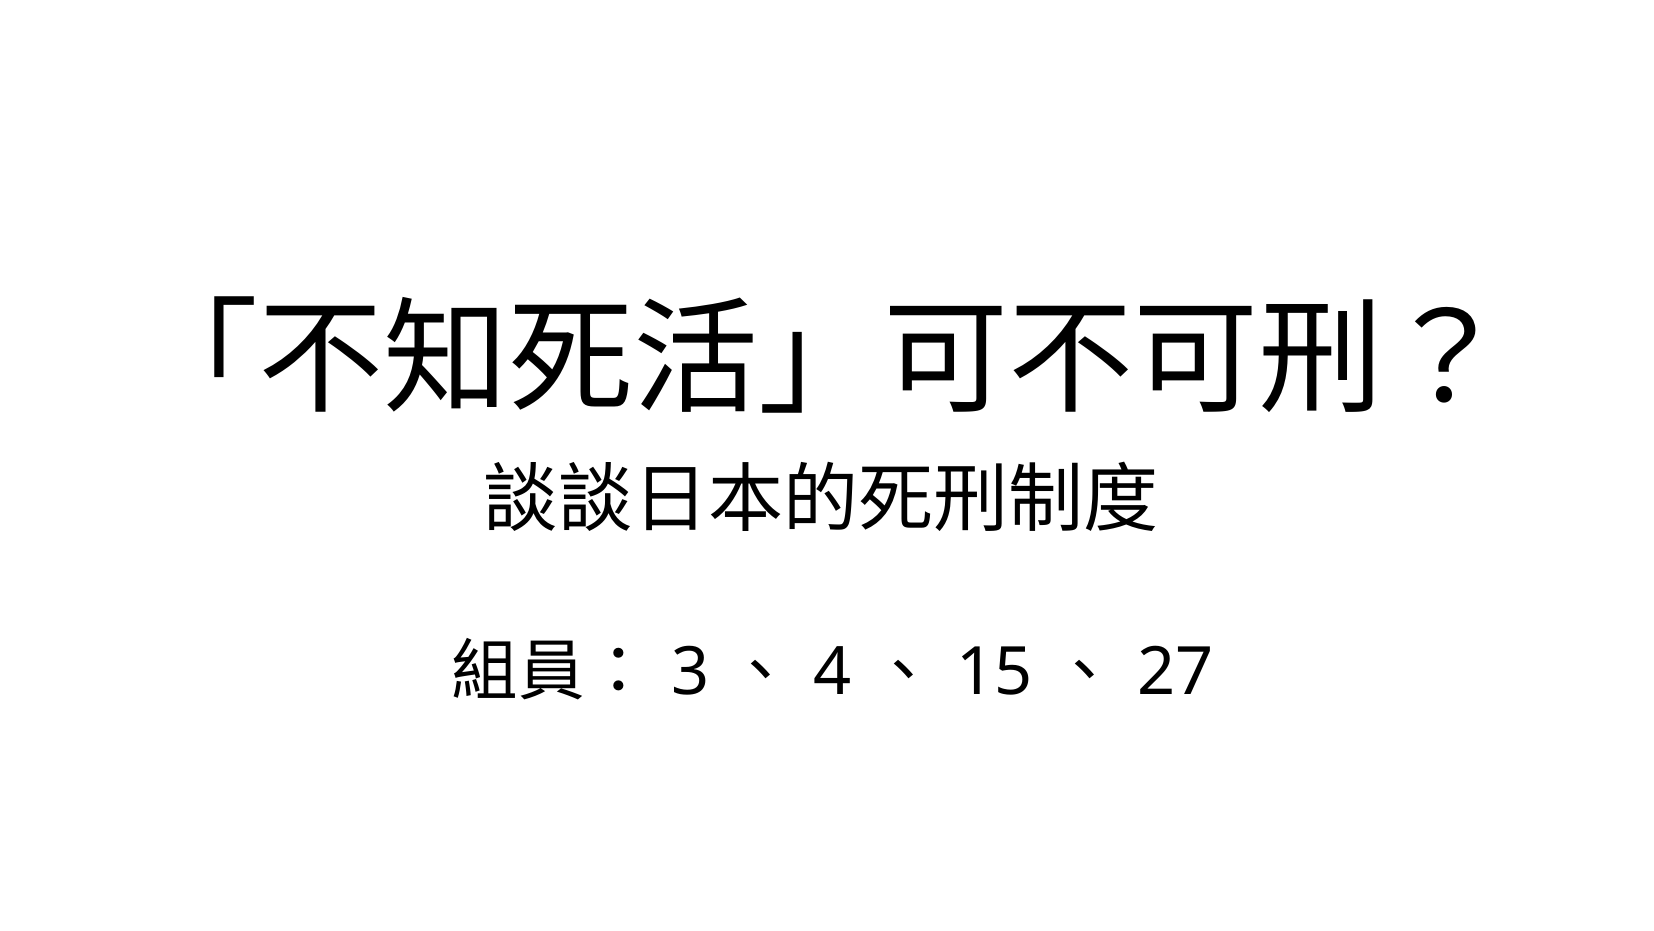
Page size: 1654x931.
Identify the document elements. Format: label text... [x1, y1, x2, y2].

subtitle 組員：3、4、15、27 [88, 472, 1577, 768]
title 「不知死活」可不可刑？ 談談日本的死刑制度 [76, 302, 1565, 503]
